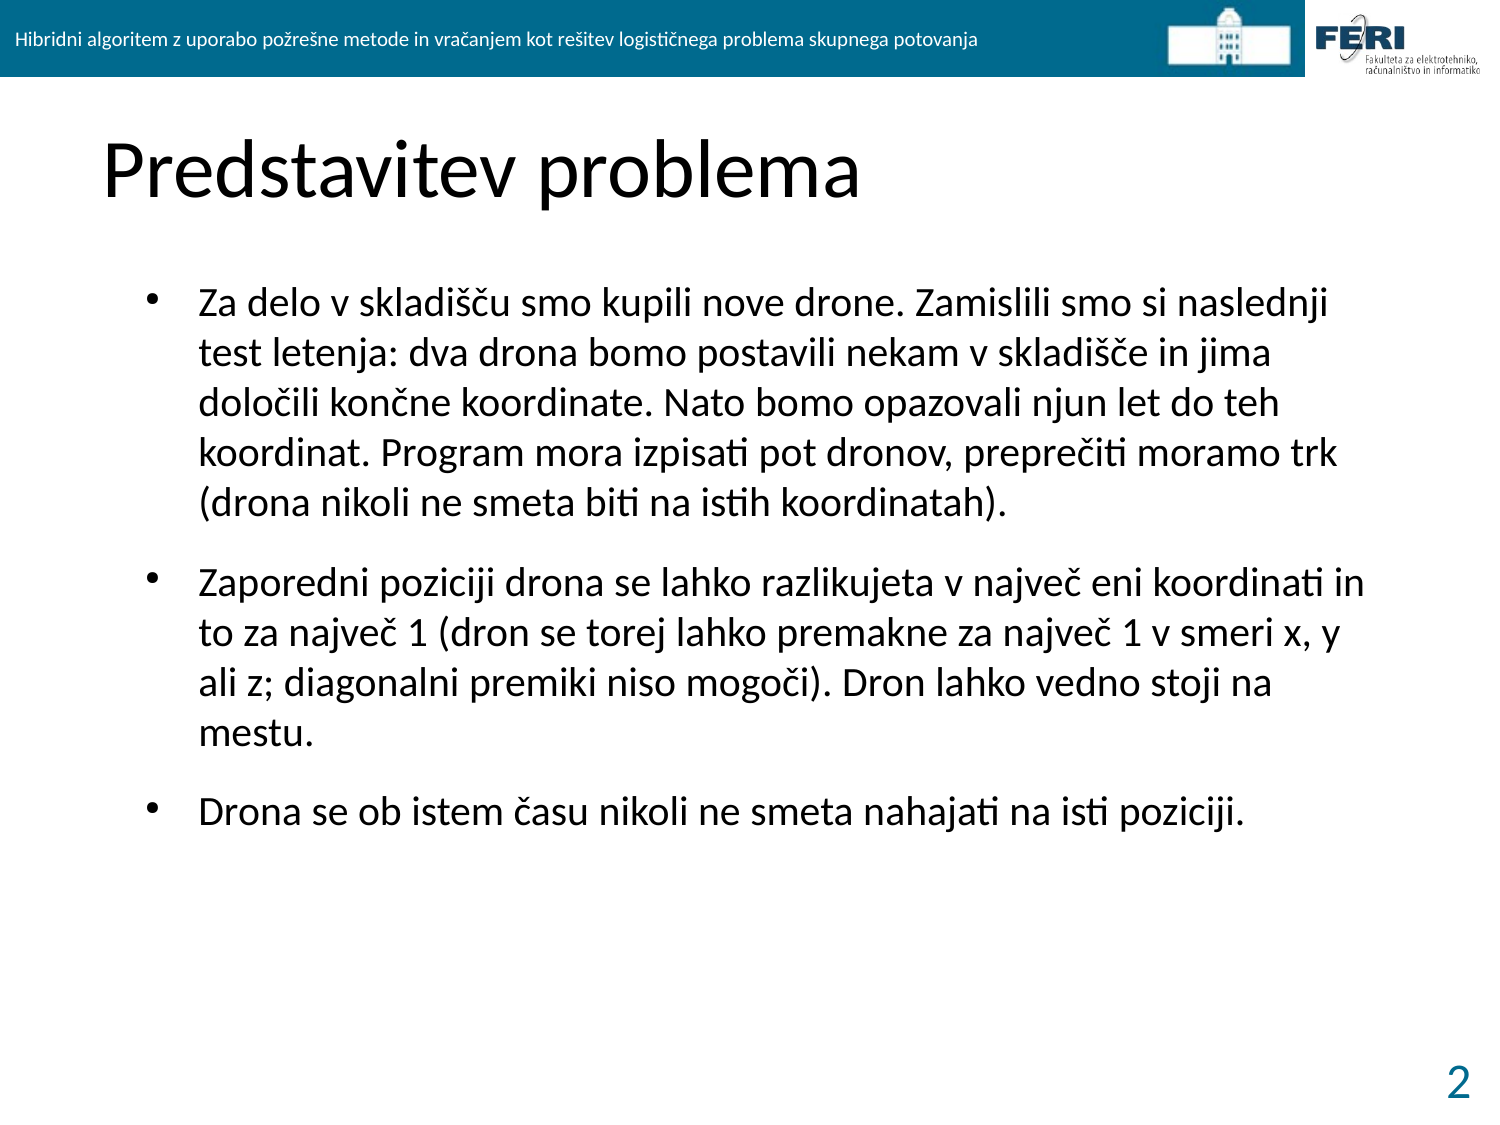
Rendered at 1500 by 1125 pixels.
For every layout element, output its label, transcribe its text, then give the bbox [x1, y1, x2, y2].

footer Hibridni algoritem z uporabo požrešne metode in vračanjem kot rešitev logističnega problema skupnega potovanja [0, 0, 1117, 77]
title Predstavitev problema [87, 78, 1425, 250]
list Za delo v skladišču smo kupili nove drone. Zamislili smo si naslednji test letenja: dva drona bomo postavili nekam v skladišče in jima določili končne koordinate. Nato bomo opazovali njun let do teh koordinat. Program mora izpisati pot dronov, preprečiti moramo trk (drona nikoli ne smeta biti na istih koordinatah). Zaporedni poziciji drona se lahko razlikujeta v največ eni koordinati in to za največ 1 (dron se torej lahko premakne za največ 1 v smeri x, y ali z; diagonalni premiki niso mogoči). Dron lahko vedno stoji na mestu. Drona se ob istem času nikoli ne smeta nahajati na isti poziciji. [112, 267, 1388, 1024]
picture [1167, 7, 1292, 66]
picture [1316, 13, 1480, 74]
slide_number <number> [1339, 1046, 1487, 1112]
